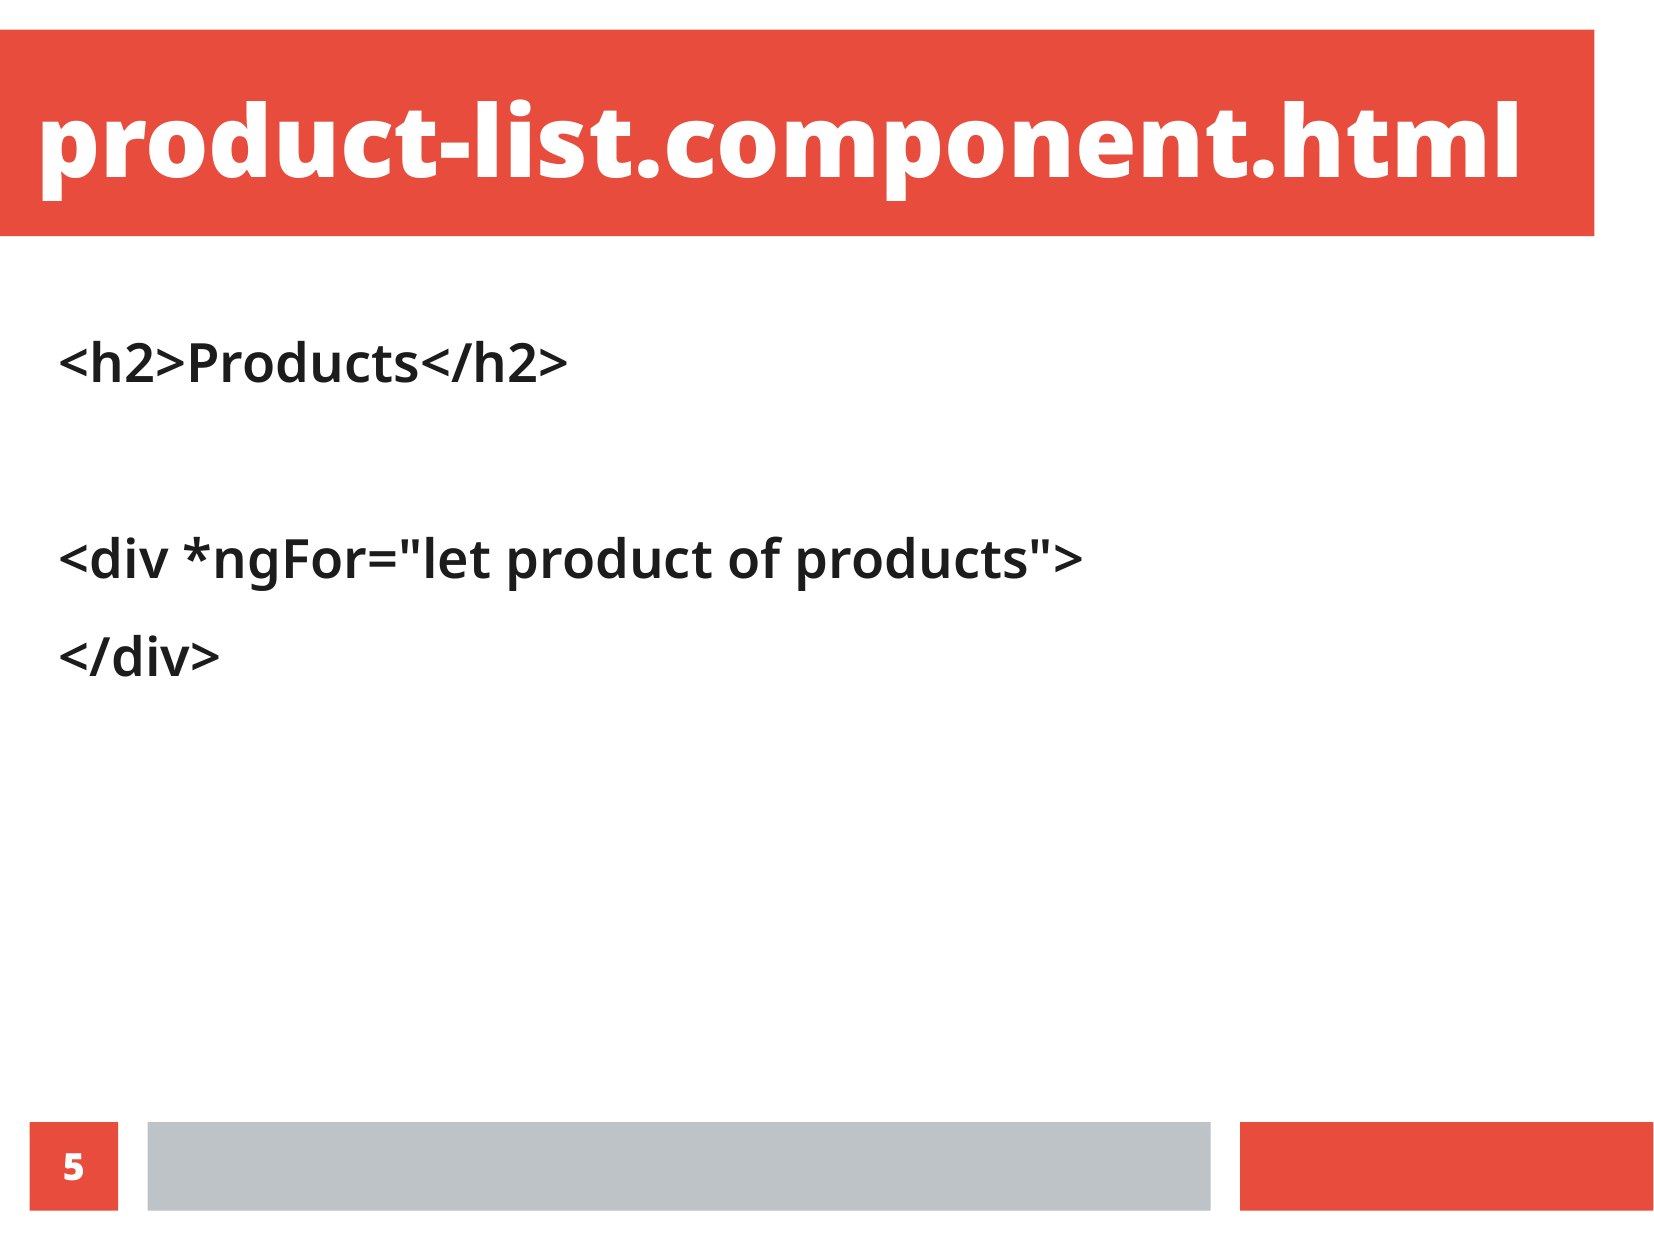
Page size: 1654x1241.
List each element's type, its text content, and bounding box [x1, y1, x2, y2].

title product-list.component.html [36, 59, 1572, 207]
list <h2>Products</h2> <div *ngFor="let product of products"> </div> [59, 324, 1565, 1093]
